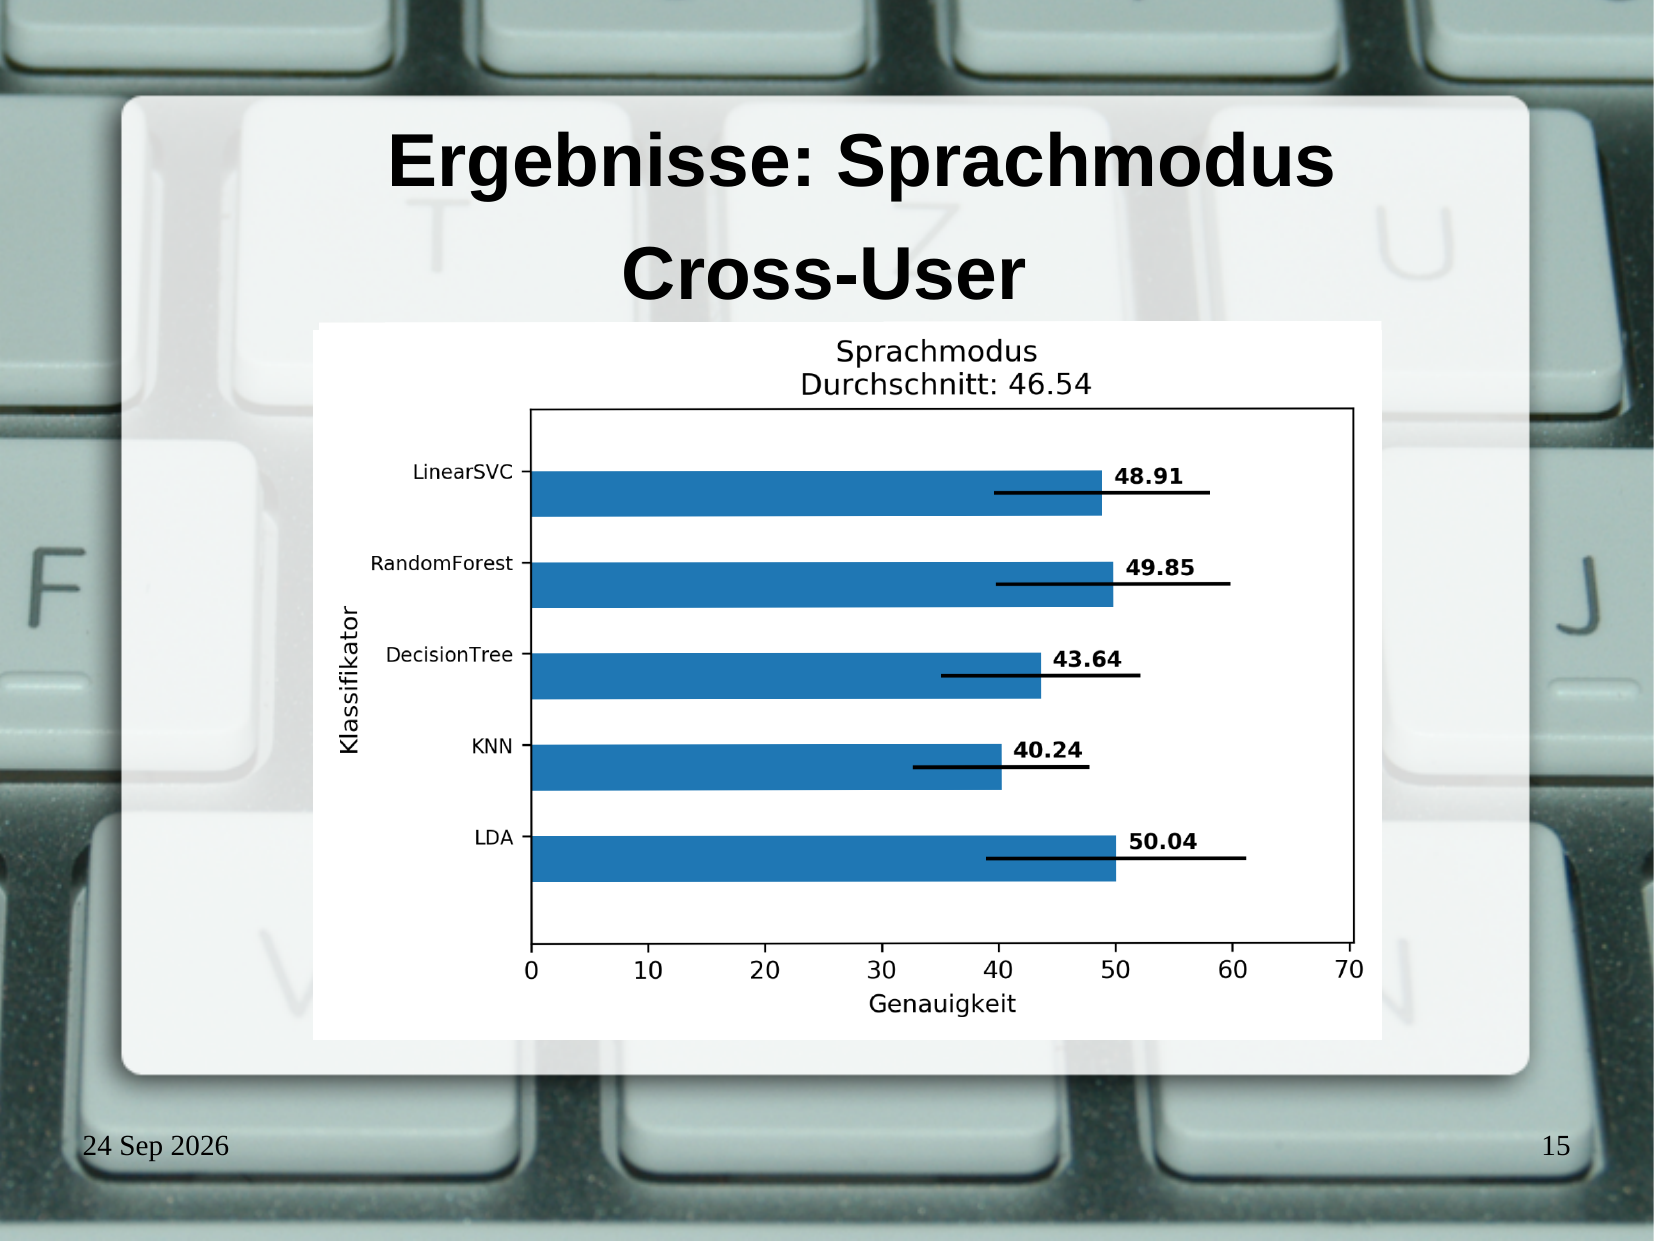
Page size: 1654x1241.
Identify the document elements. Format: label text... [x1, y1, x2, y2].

text_box Ergebnisse: Sprachmodus Cross-Session [1380, 146, 1654, 855]
picture [0, 0, 1654, 1241]
list Ergebnisse: Sprachmodus Cross-User [94, 118, 1453, 827]
